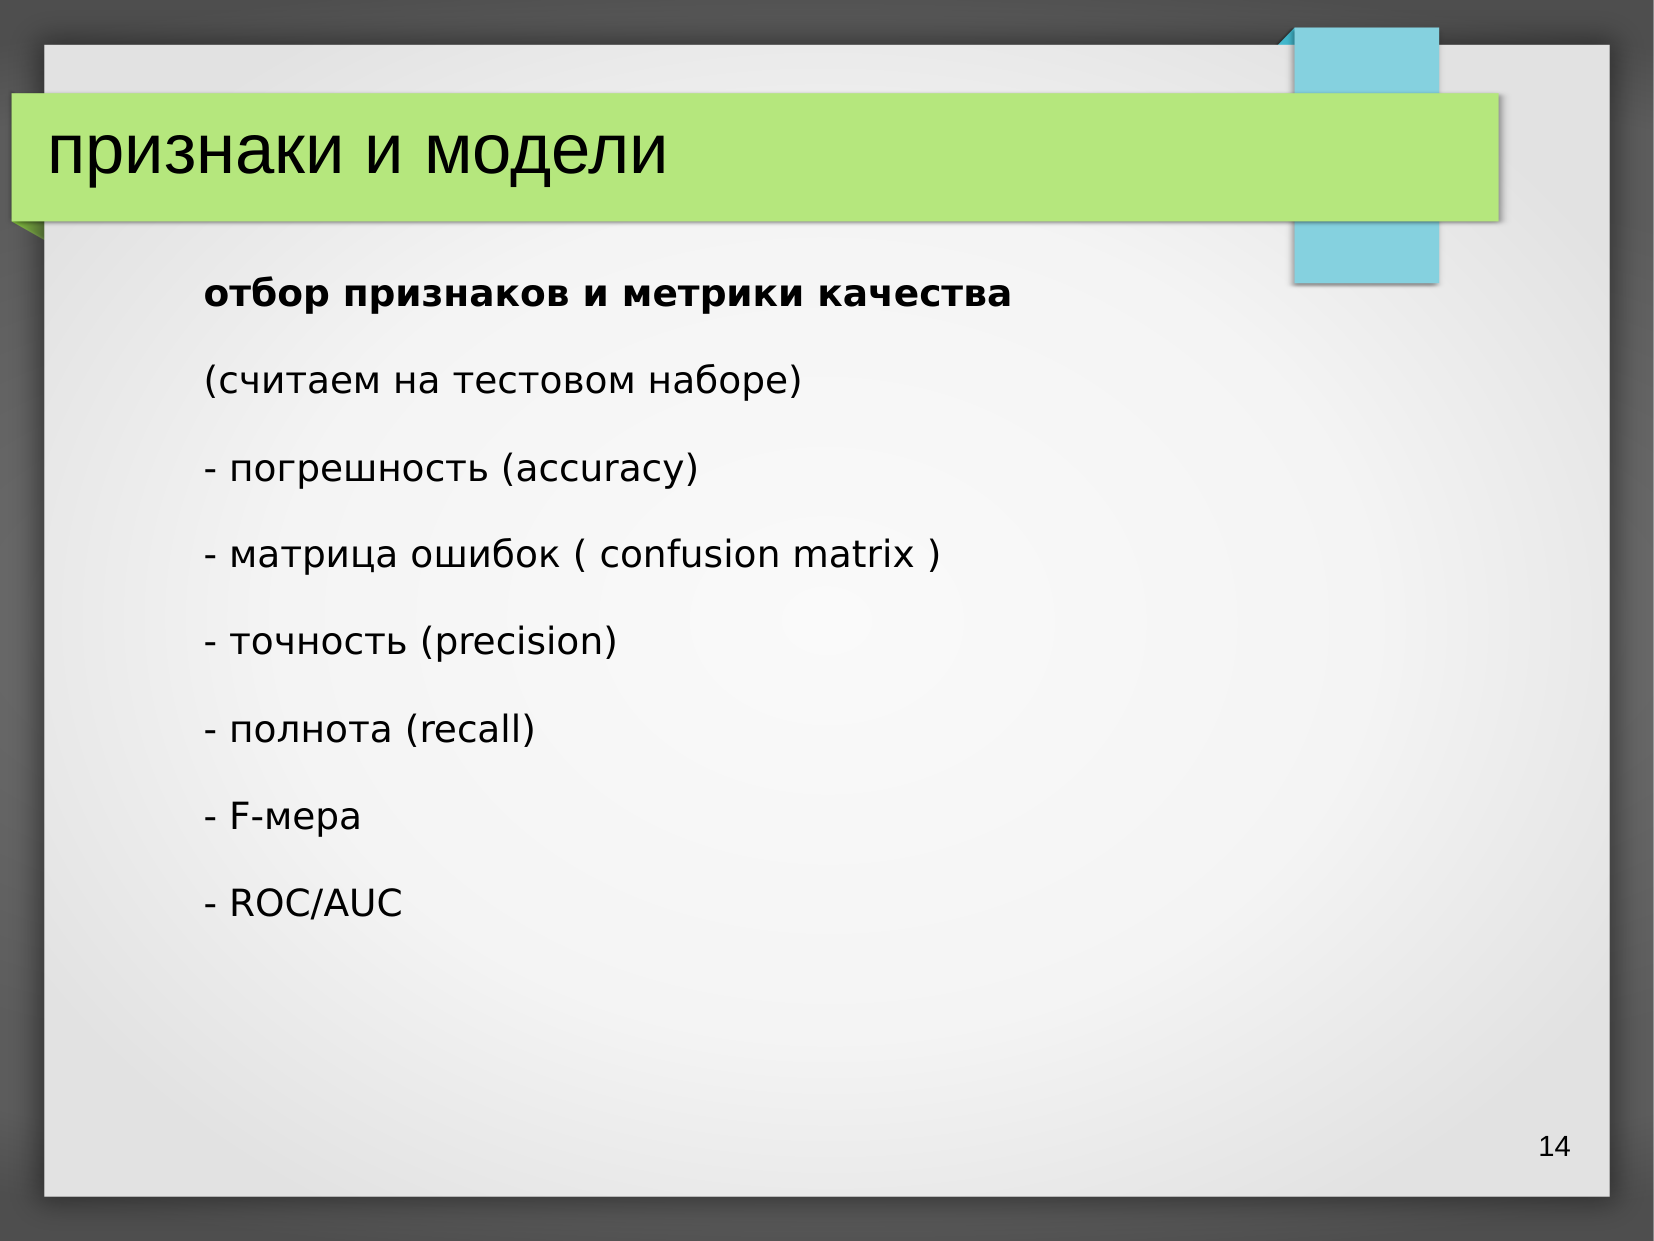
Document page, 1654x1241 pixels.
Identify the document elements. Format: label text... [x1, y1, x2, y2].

text_box отбор признаков и метрики качества (считаем на тестовом наборе) - погрешность (accuracy) - матрица ошибок ( confusion matrix ) - точность (precision) - полнота (recall) - F-мера - ROC/AUC [188, 264, 1134, 1063]
picture [0, 0, 1654, 1241]
title признаки и модели [47, 109, 1465, 189]
